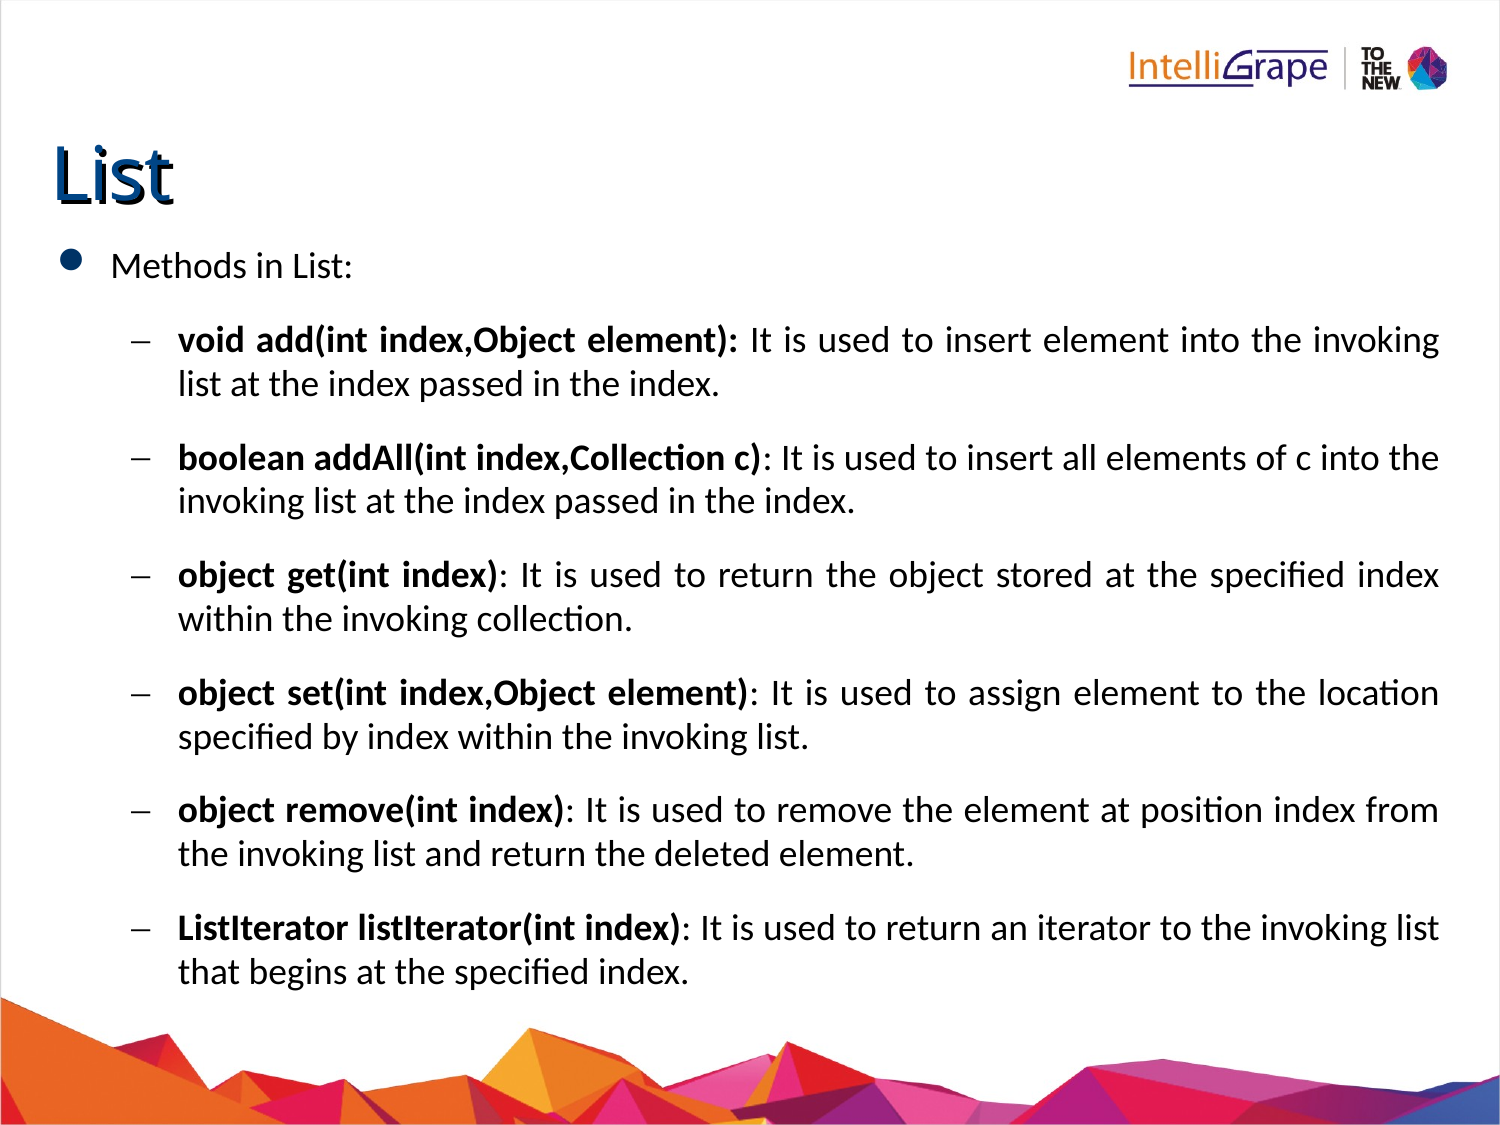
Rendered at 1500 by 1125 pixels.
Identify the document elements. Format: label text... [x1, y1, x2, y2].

text_box List [35, 118, 1477, 234]
text_box Methods in List: void add(int index,Object element): It is used to insert element into the invoking list at the index passed in the index. boolean addAll(int index,Collection c): It is used to insert all elements of c into the invoking list at the index passed in the index. object get(int index): It is used to return the object stored at the specified index within the invoking collection. object set(int index,Object element): It is used to assign element to the location specified by index within the invoking list. object remove(int index): It is used to remove the element at position index from the invoking list and return the deleted element. ListIterator listIterator(int index): It is used to return an iterator to the invoking list that begins at the specified index. [41, 236, 1456, 1125]
picture [0, 0, 1500, 1125]
